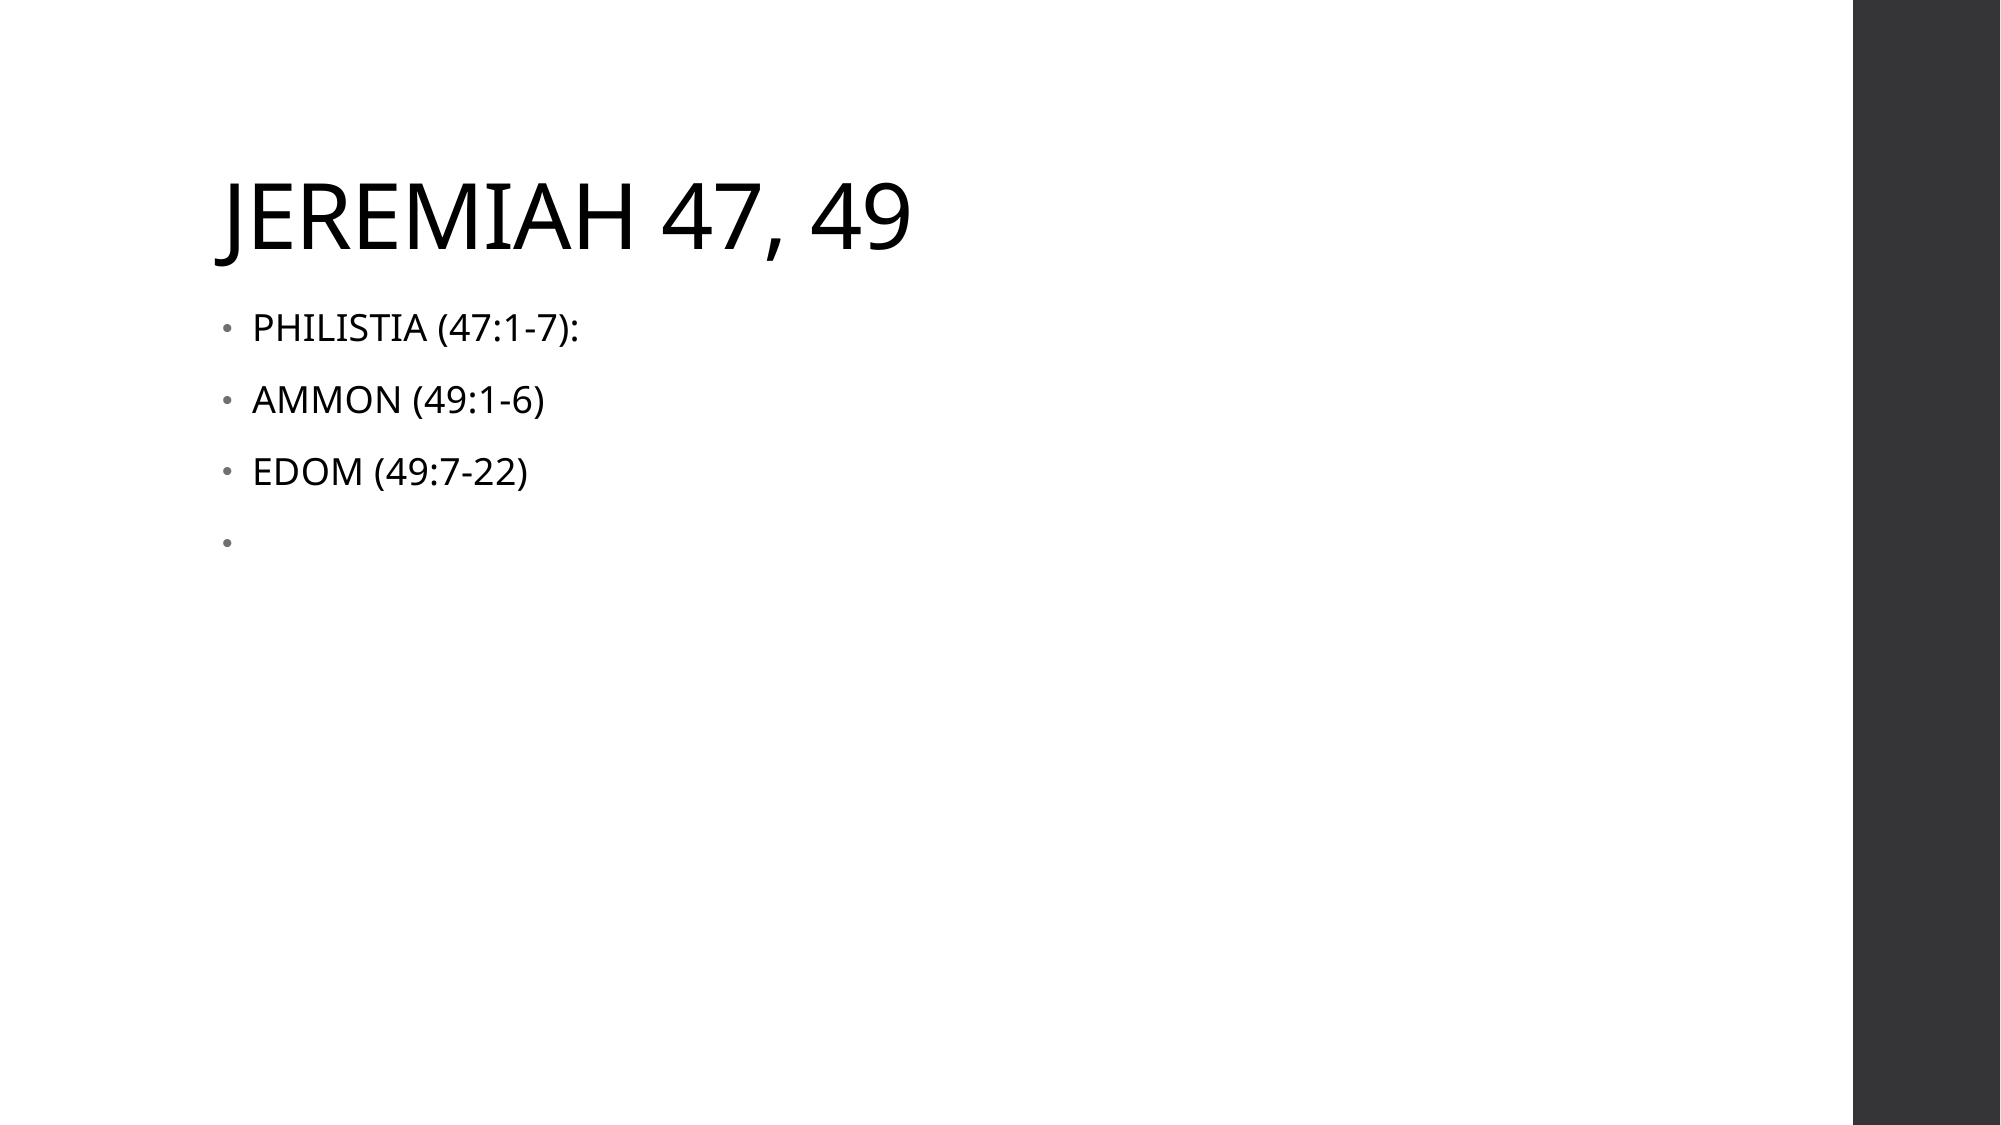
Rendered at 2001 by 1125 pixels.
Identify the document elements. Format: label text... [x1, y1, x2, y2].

title JEREMIAH 47, 49 [206, 60, 1797, 278]
list PHILISTIA (47:1-7): AMMON (49:1-6) EDOM (49:7-22) [206, 299, 1617, 1014]
